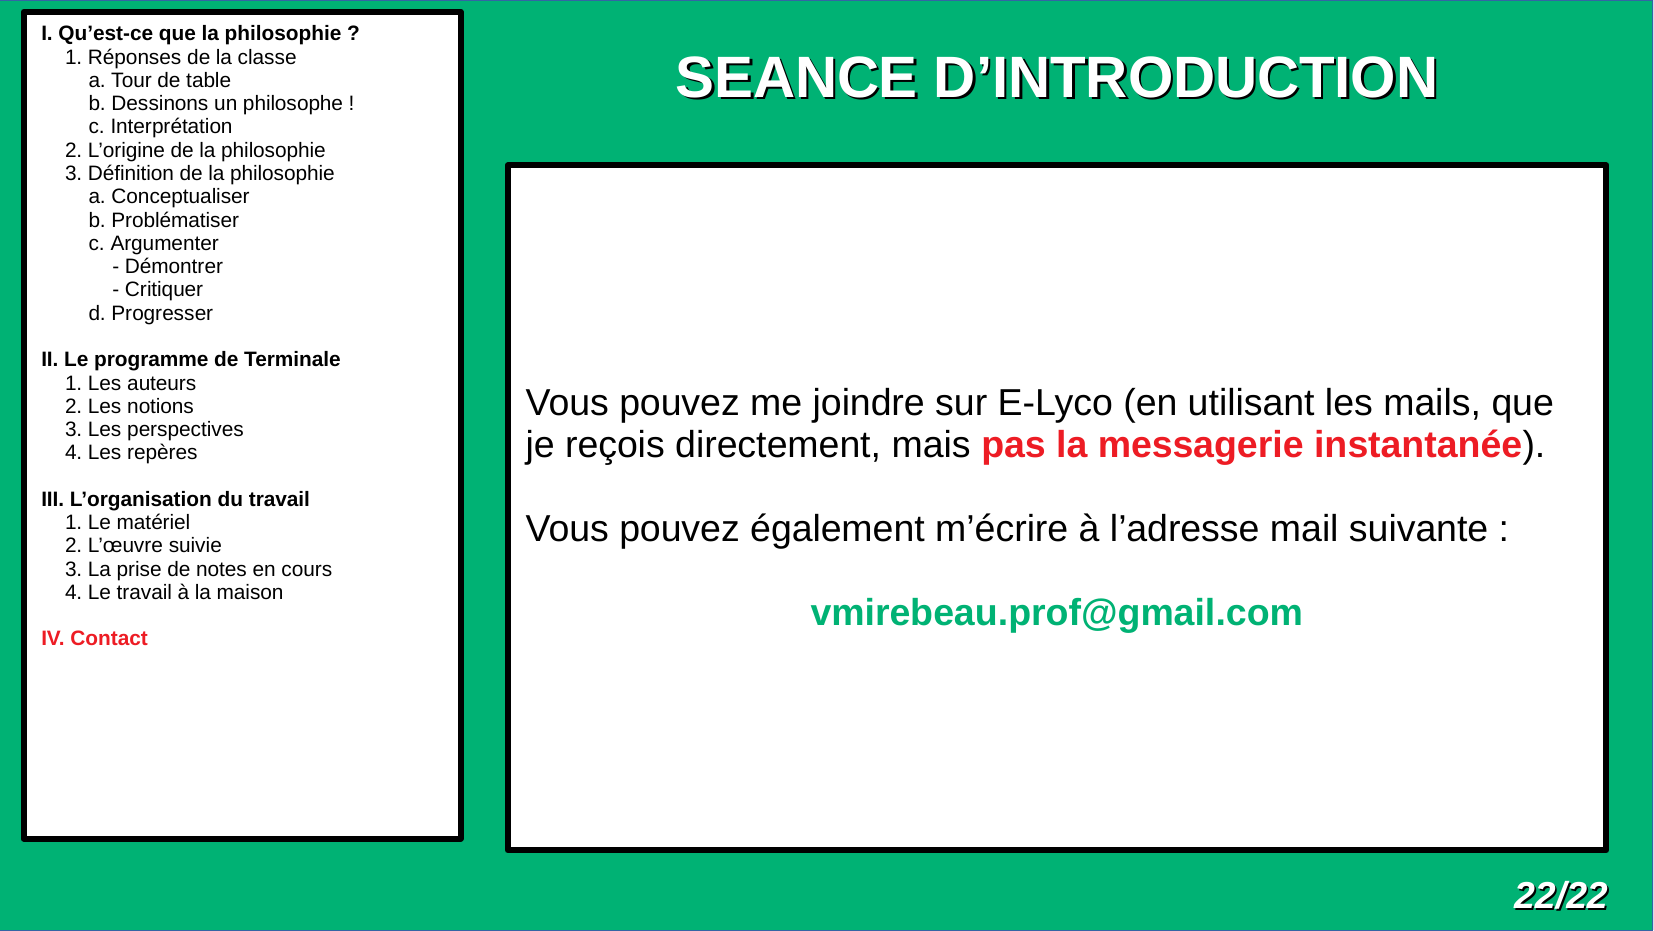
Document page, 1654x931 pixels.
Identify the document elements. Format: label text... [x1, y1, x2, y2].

text_box Vous pouvez me joindre sur E-Lyco (en utilisant les mails, que je reçois directement, mais pas la messagerie instantanée). Vous pouvez également m’écrire à l’adresse mail suivante : vmirebeau.prof@gmail.com [507, 165, 1607, 851]
text_box I. Qu’est-ce que la philosophie ? 1. Réponses de la classe a. Tour de table b. Dessinons un philosophe ! c. Interprétation 2. L’origine de la philosophie 3. Définition de la philosophie a. Conceptualiser b. Problématiser c. Argumenter - Démontrer - Critiquer d. Progresser II. Le programme de Terminale 1. Les auteurs 2. Les notions 3. Les perspectives 4. Les repères III. L’organisation du travail 1. Le matériel 2. L’œuvre suivie 3. La prise de notes en cours 4. Le travail à la maison IV. Contact [23, 11, 461, 839]
text_box <numéro>/22 [1464, 867, 1623, 931]
text_box SEANCE D’INTRODUCTION [507, 0, 1607, 154]
text_box [0, 0, 1653, 931]
